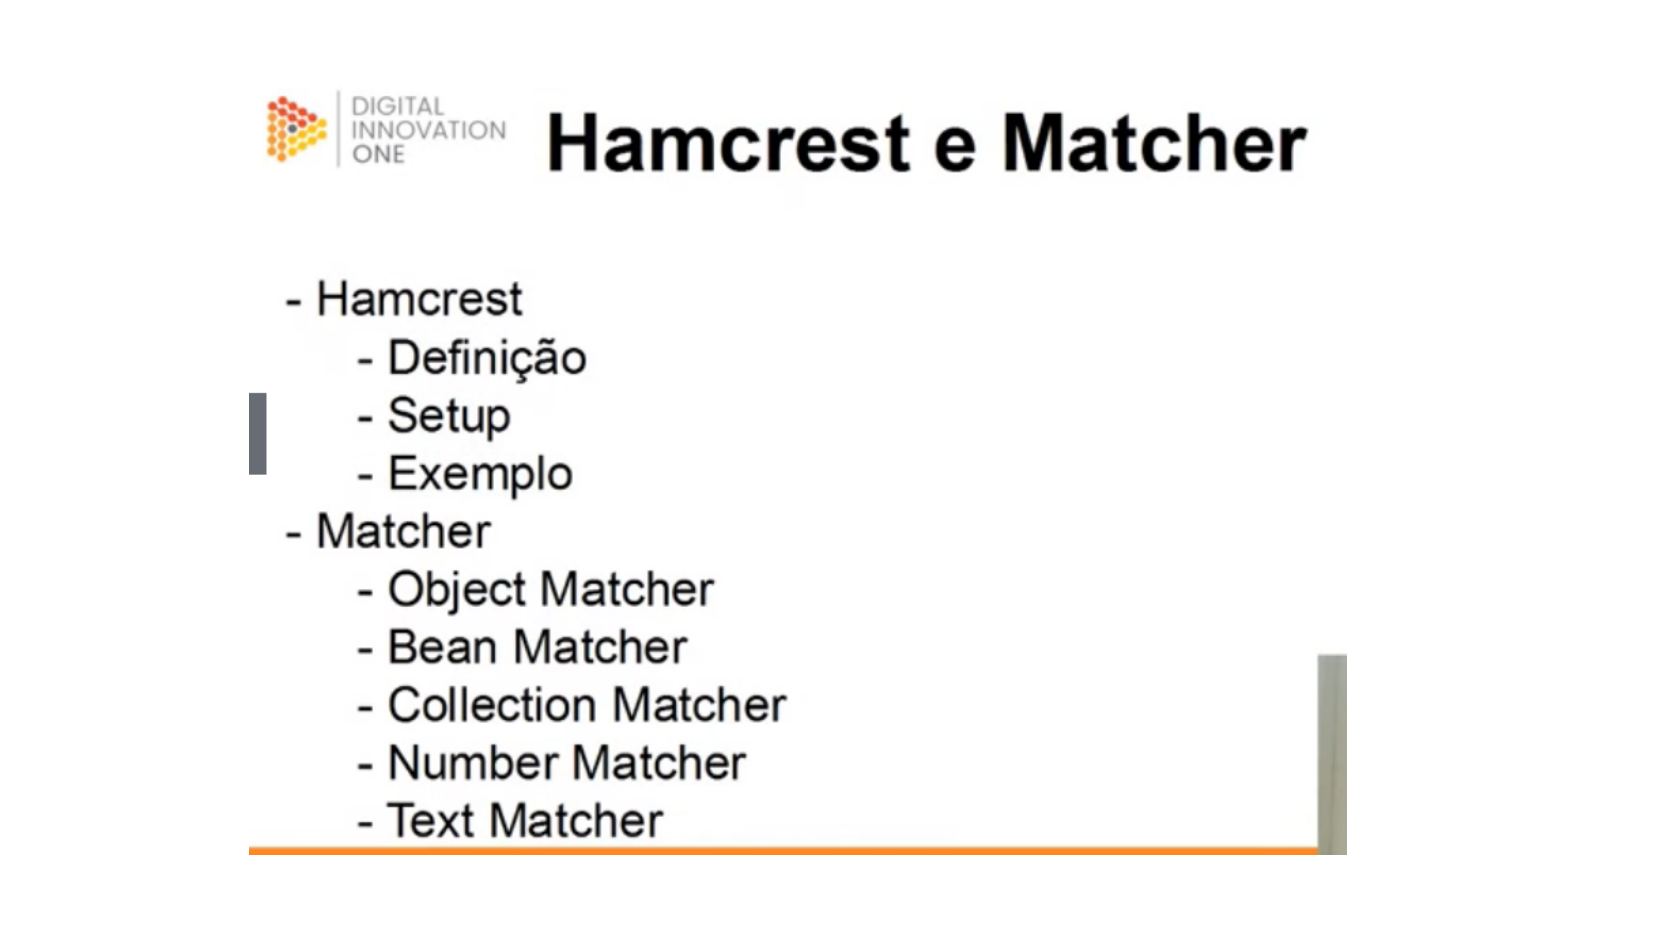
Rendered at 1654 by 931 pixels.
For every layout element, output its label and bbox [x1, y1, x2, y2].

picture [249, 58, 1347, 855]
